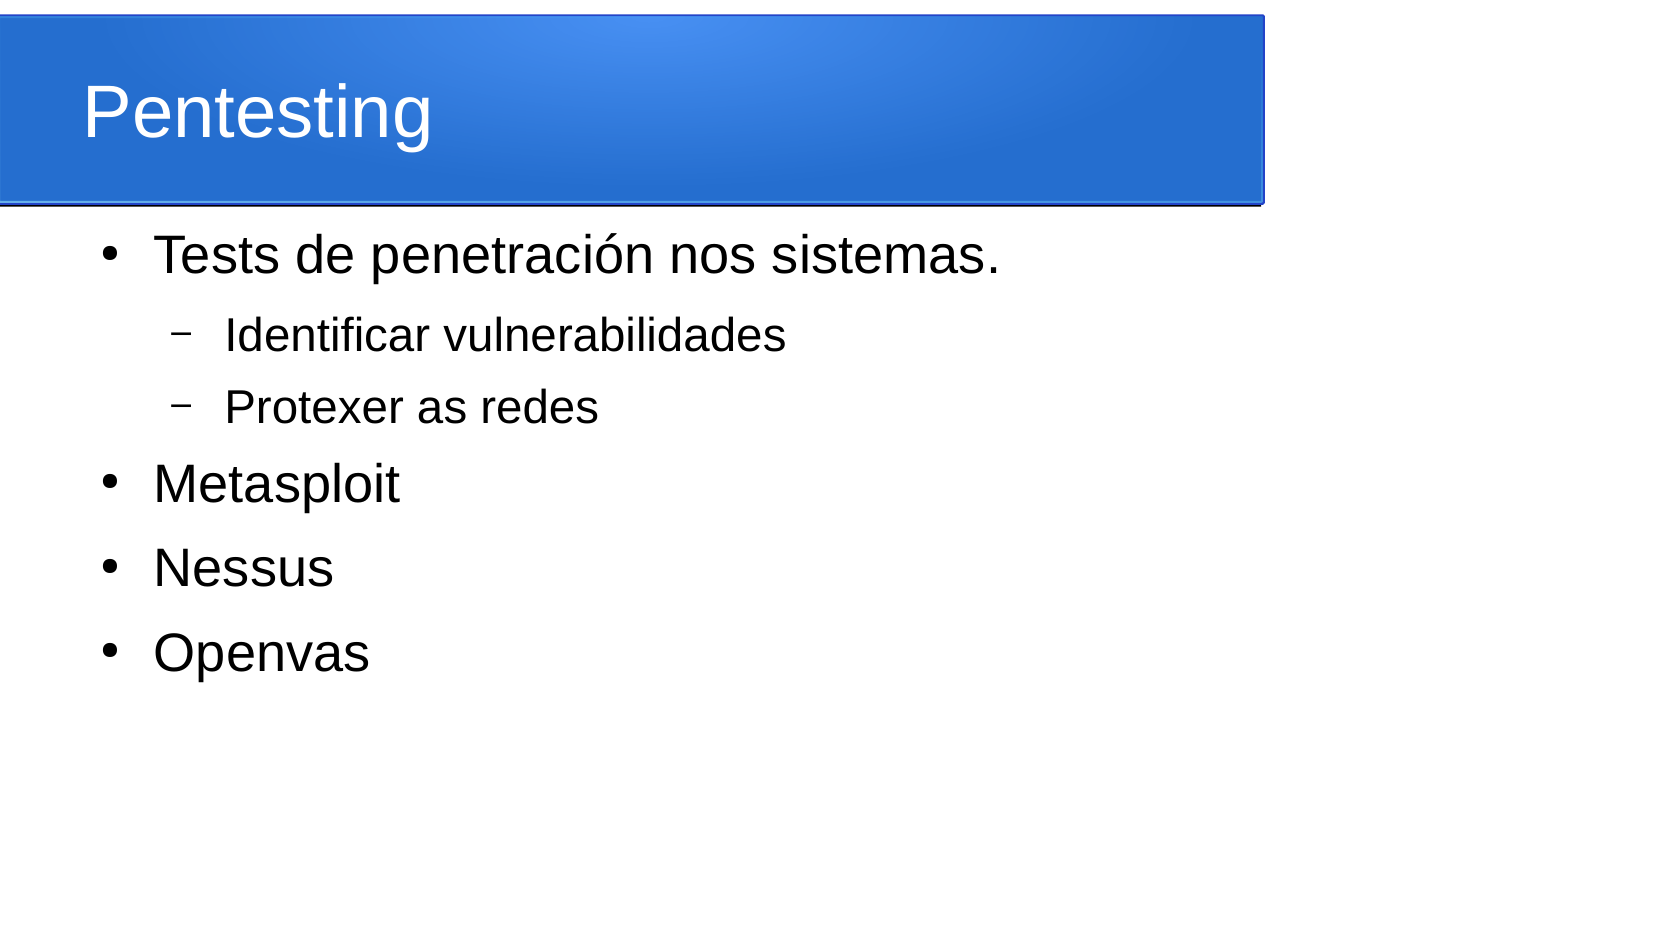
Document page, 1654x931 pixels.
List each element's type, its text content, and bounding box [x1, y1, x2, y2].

title Pentesting [82, 35, 1235, 189]
list Tests de penetración nos sistemas. Identificar vulnerabilidades Protexer as redes Metasploit Nessus Openvas [82, 224, 1571, 764]
